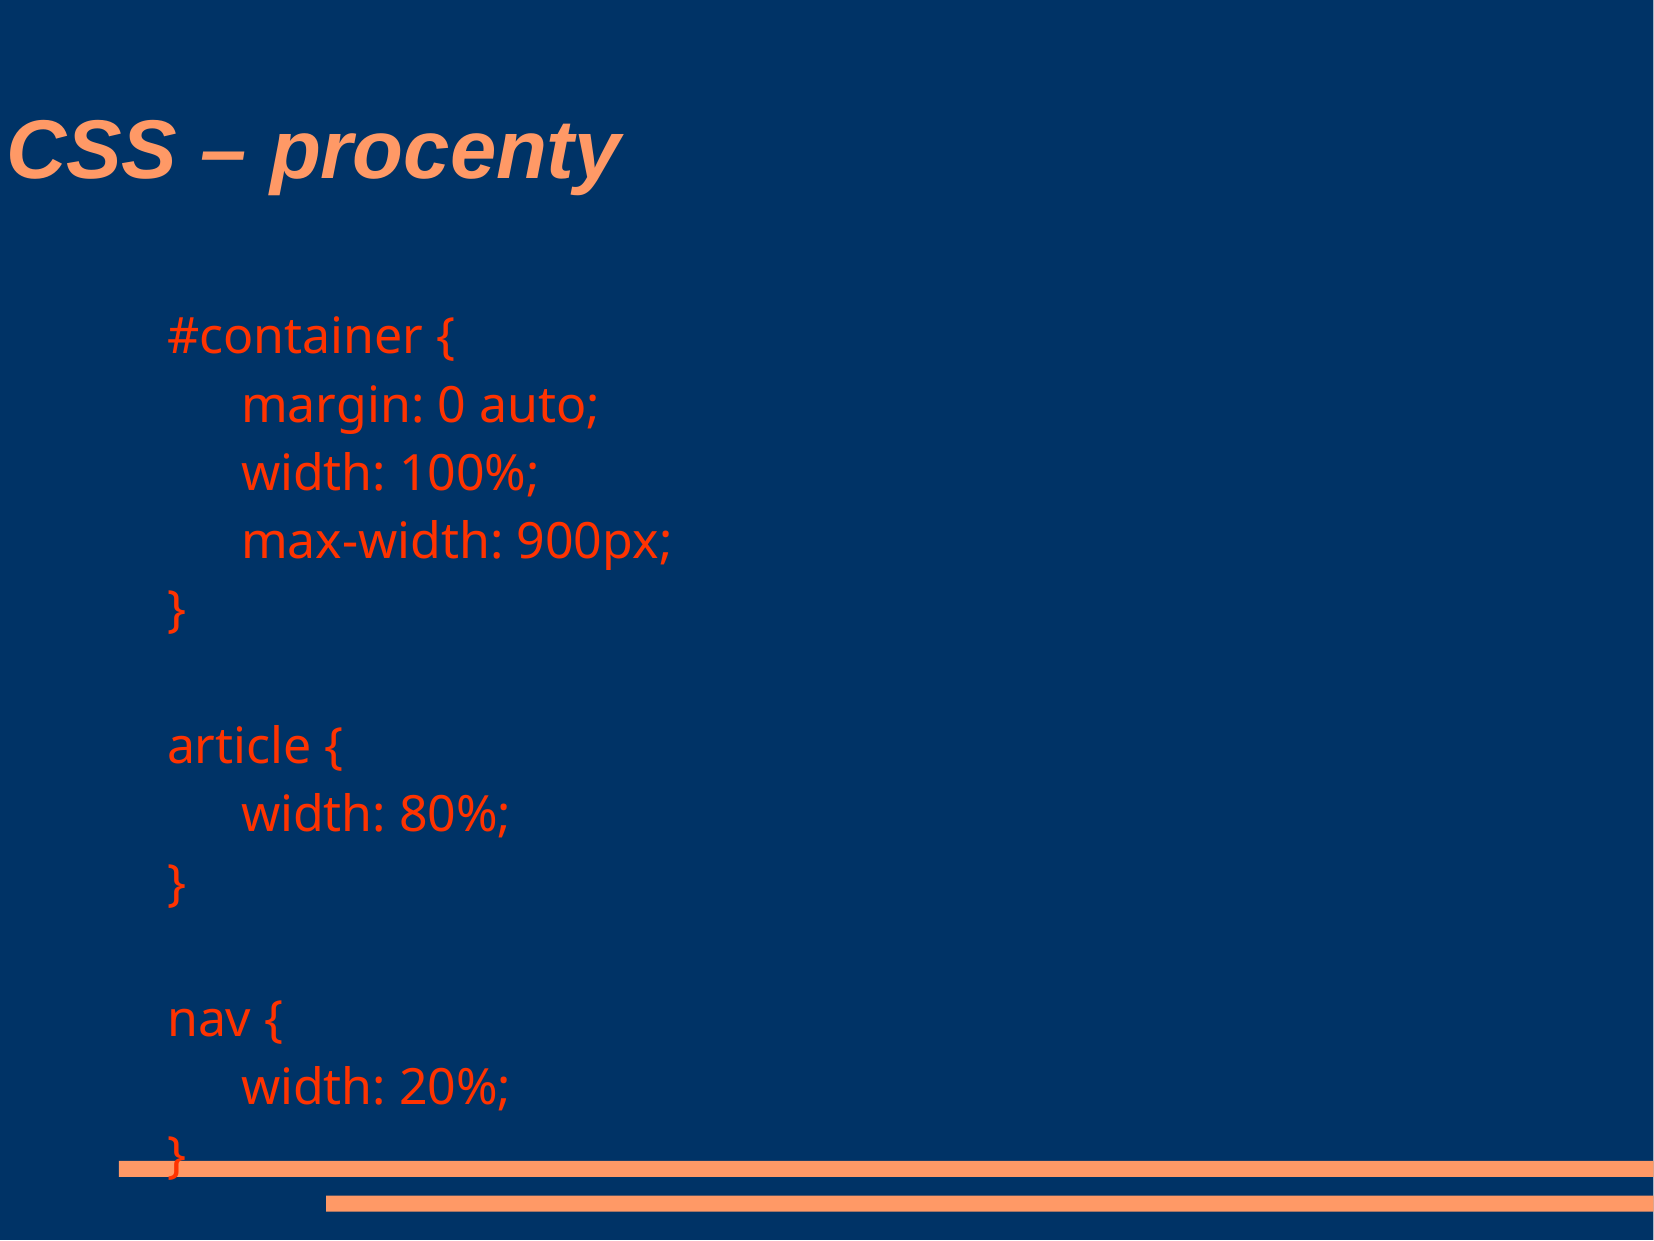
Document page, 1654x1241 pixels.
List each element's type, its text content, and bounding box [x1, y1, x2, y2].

title CSS – procenty [6, 46, 1649, 254]
list #container { margin: 0 auto; width: 100%; max-width: 900px; } article { width: 80%; } nav { width: 20%; } [96, 300, 1536, 1111]
